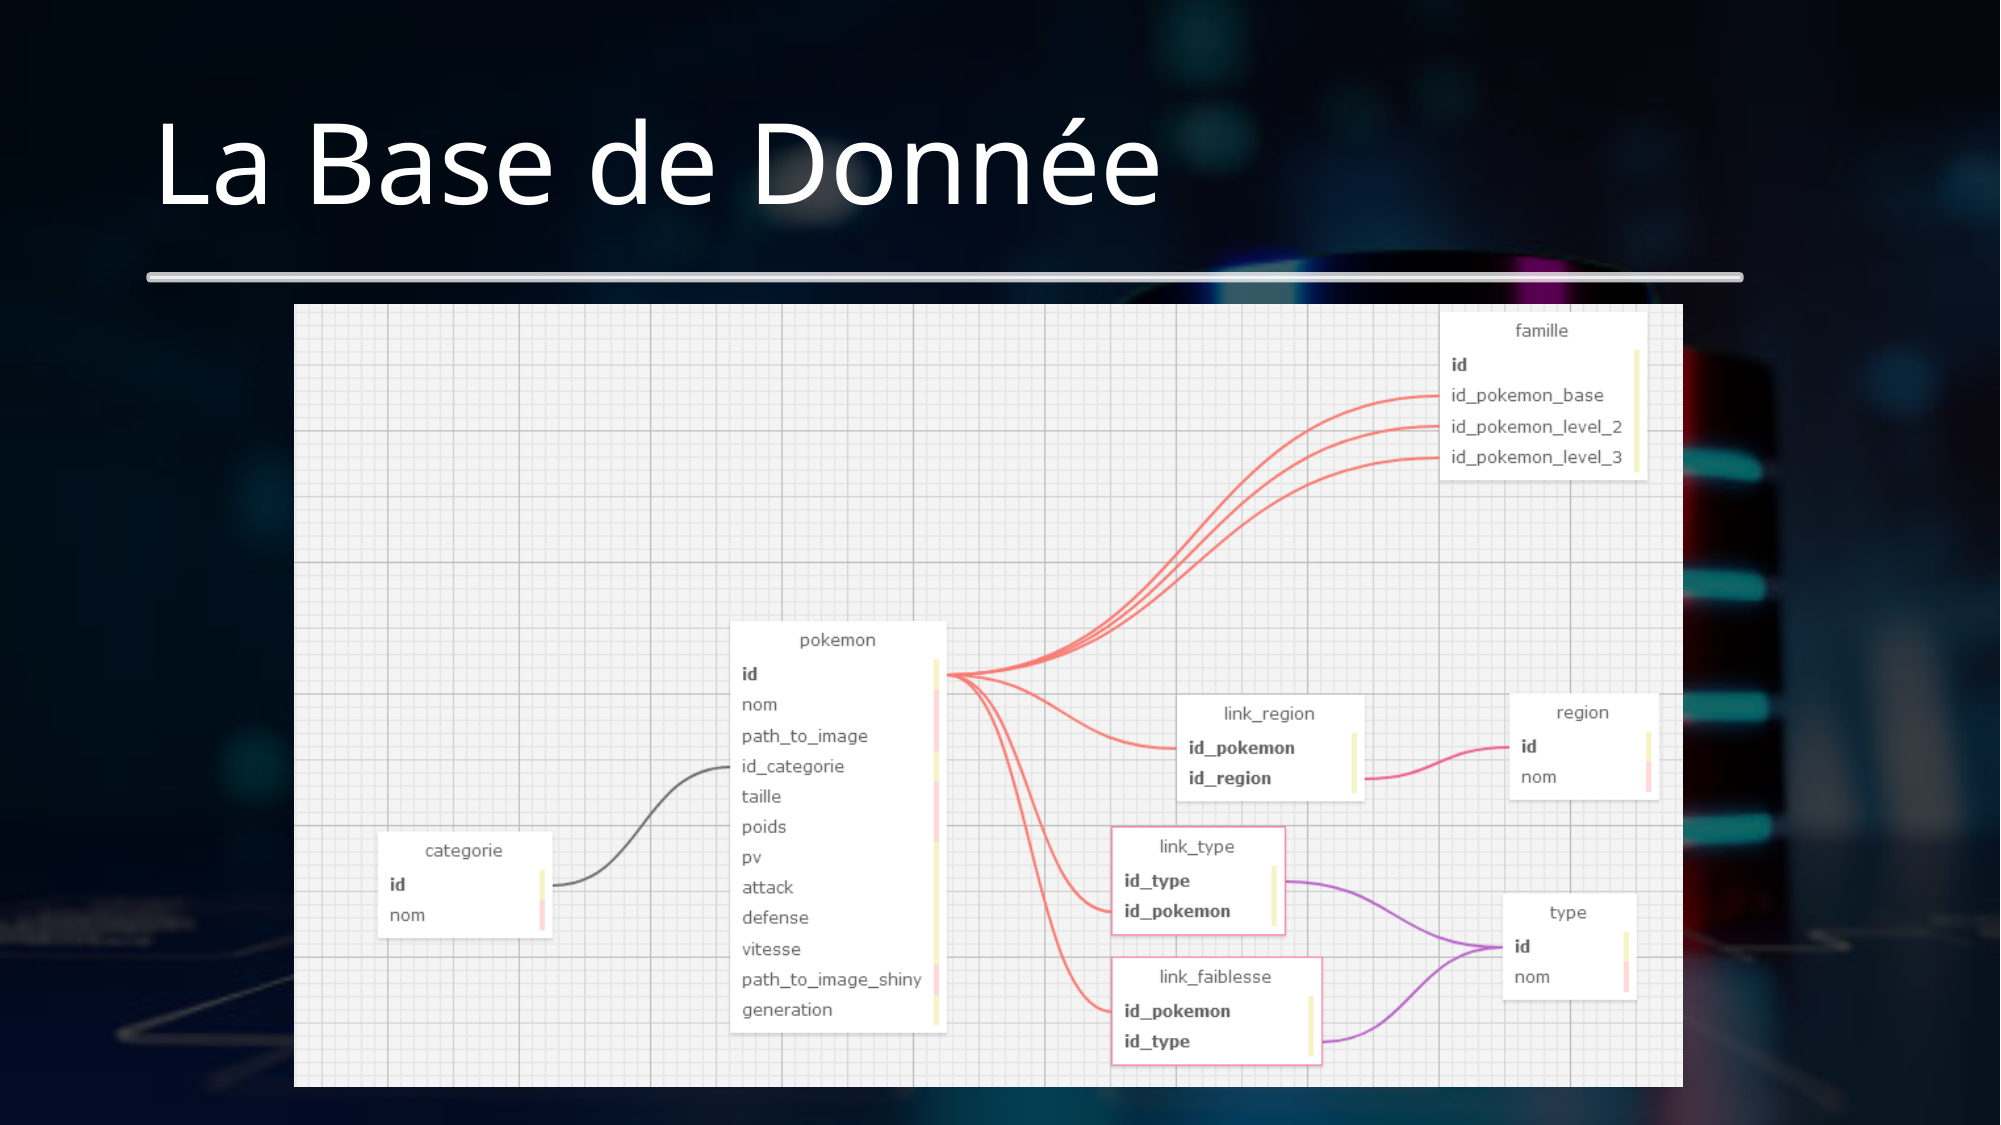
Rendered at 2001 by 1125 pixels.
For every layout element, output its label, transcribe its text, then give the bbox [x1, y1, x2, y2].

picture [0, 0, 2000, 1125]
title La Base de Donnée [137, 59, 1863, 278]
